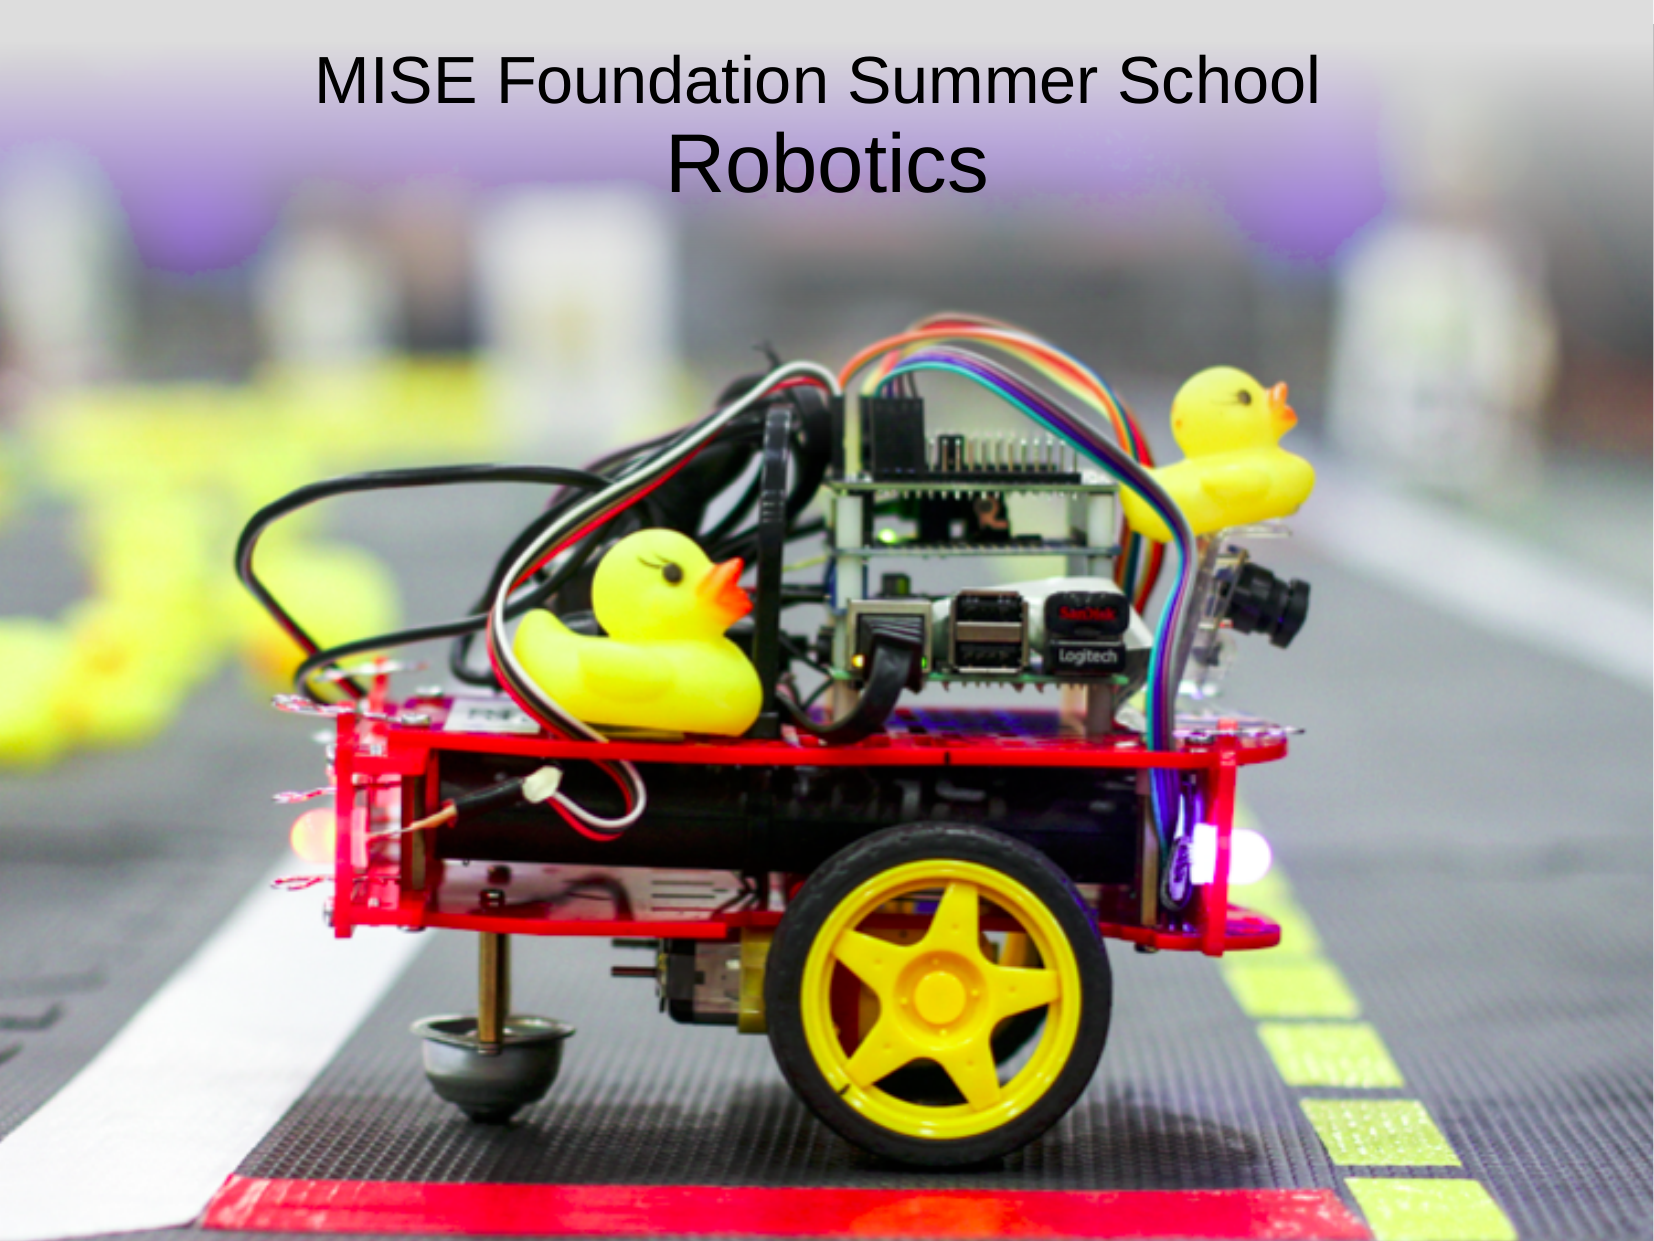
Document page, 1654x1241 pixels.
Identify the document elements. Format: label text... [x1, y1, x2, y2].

text_box [0, 0, 1654, 455]
picture [0, 455, 1654, 1241]
text_box MISE Foundation Summer School Robotics [299, 35, 1354, 218]
